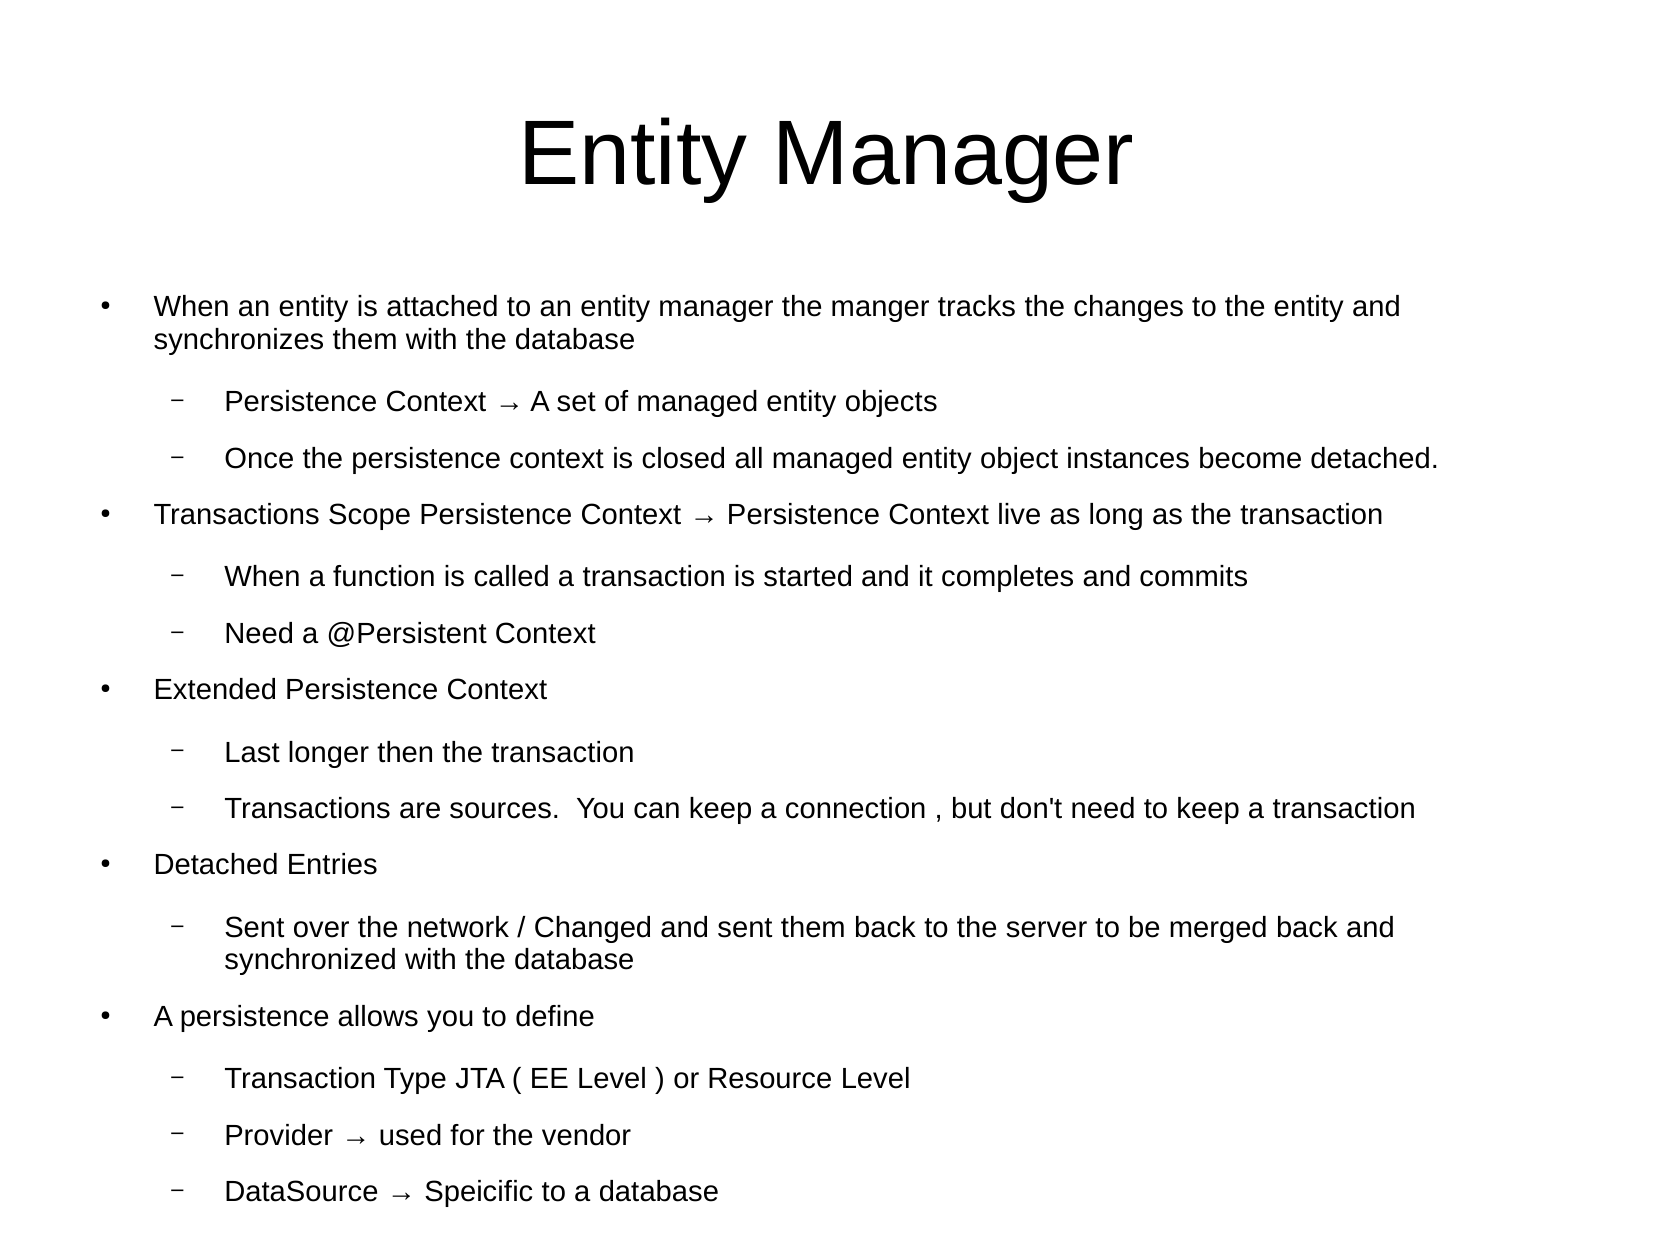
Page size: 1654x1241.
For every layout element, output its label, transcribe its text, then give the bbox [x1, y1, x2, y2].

list When an entity is attached to an entity manager the manger tracks the changes to the entity and synchronizes them with the database Persistence Context → A set of managed entity objects Once the persistence context is closed all managed entity object instances become detached. Transactions Scope Persistence Context → Persistence Context live as long as the transaction When a function is called a transaction is started and it completes and commits Need a @Persistent Context Extended Persistence Context Last longer then the transaction Transactions are sources. You can keep a connection , but don't need to keep a transaction Detached Entries Sent over the network / Changed and sent them back to the server to be merged back and synchronized with the database A persistence allows you to define Transaction Type JTA ( EE Level ) or Resource Level Provider → used for the vendor DataSource → Speicific to a database [82, 290, 1538, 1216]
title Entity Manager [82, 49, 1571, 257]
